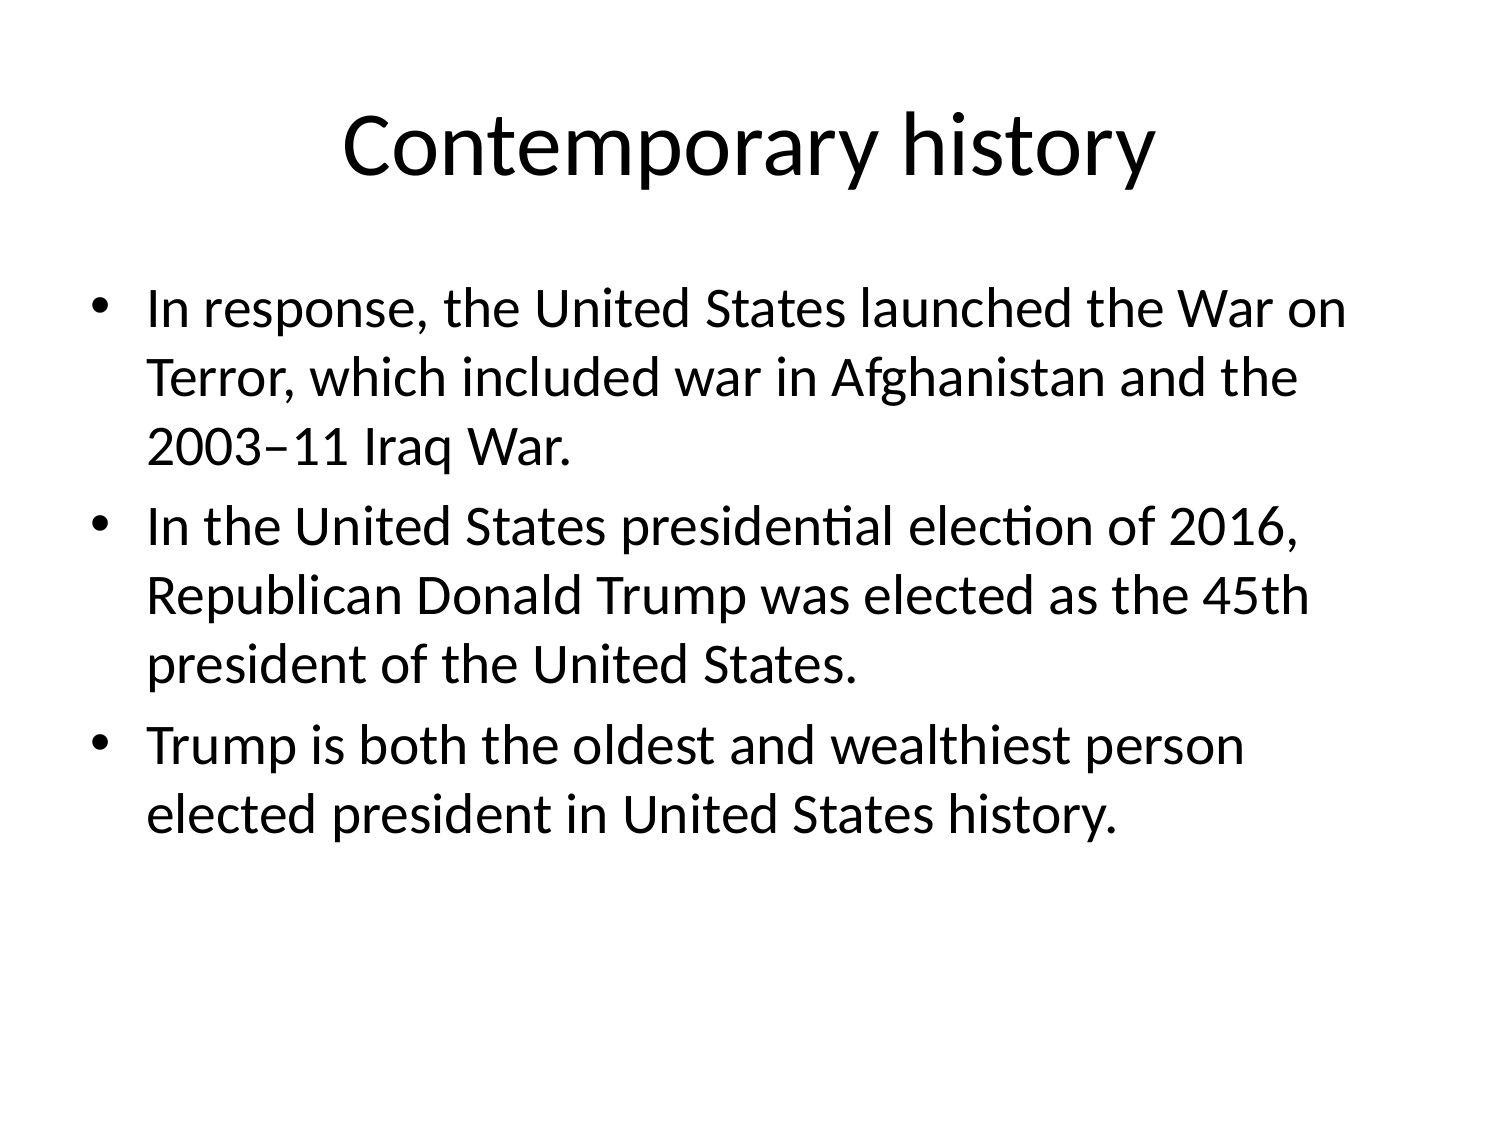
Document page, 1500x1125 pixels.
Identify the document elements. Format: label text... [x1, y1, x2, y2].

title Contemporary history [75, 45, 1425, 233]
list In response, the United States launched the War on Terror, which included war in Afghanistan and the 2003–11 Iraq War. In the United States presidential election of 2016, Republican Donald Trump was elected as the 45th president of the United States. Trump is both the oldest and wealthiest person elected president in United States history. [75, 262, 1425, 1005]
